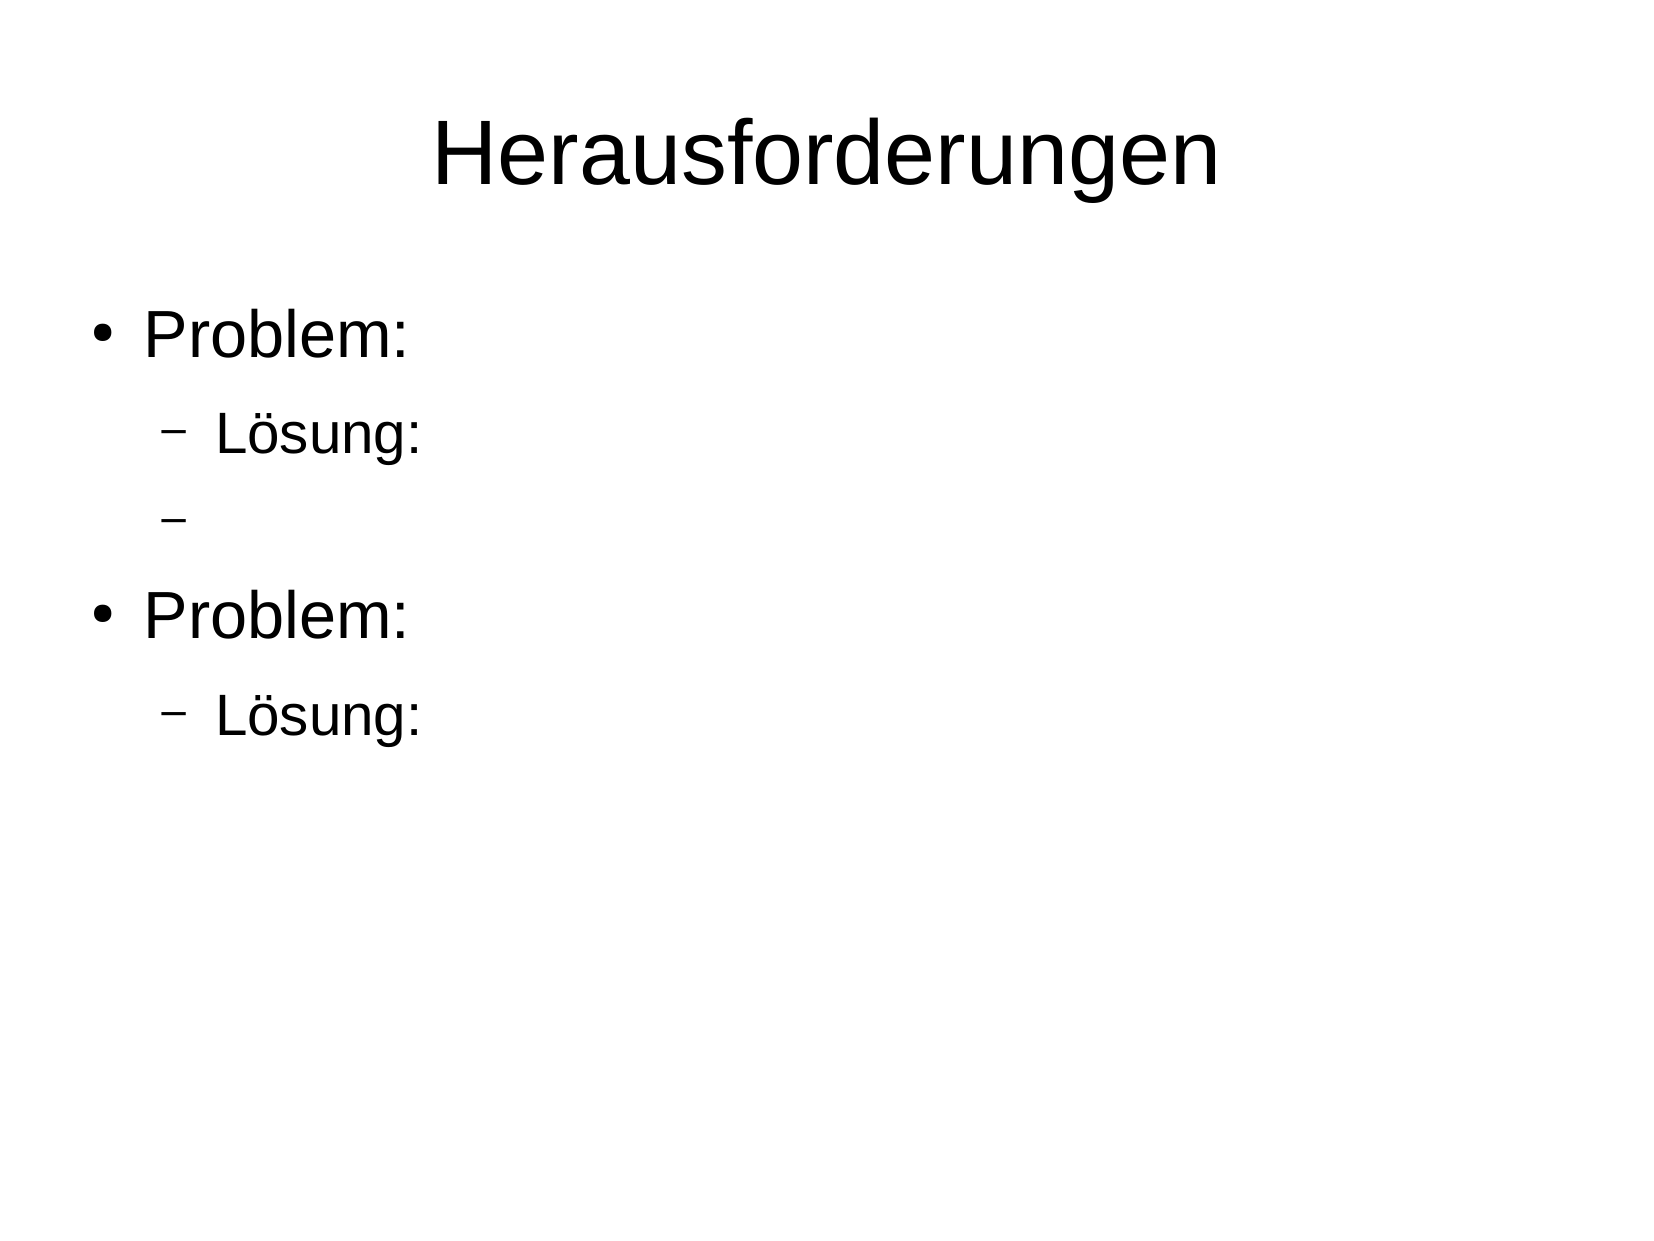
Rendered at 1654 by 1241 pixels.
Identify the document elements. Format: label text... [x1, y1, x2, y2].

list Problem: Lösung: Problem: Lösung: [73, 296, 1597, 1217]
title Herausforderungen [82, 49, 1571, 257]
